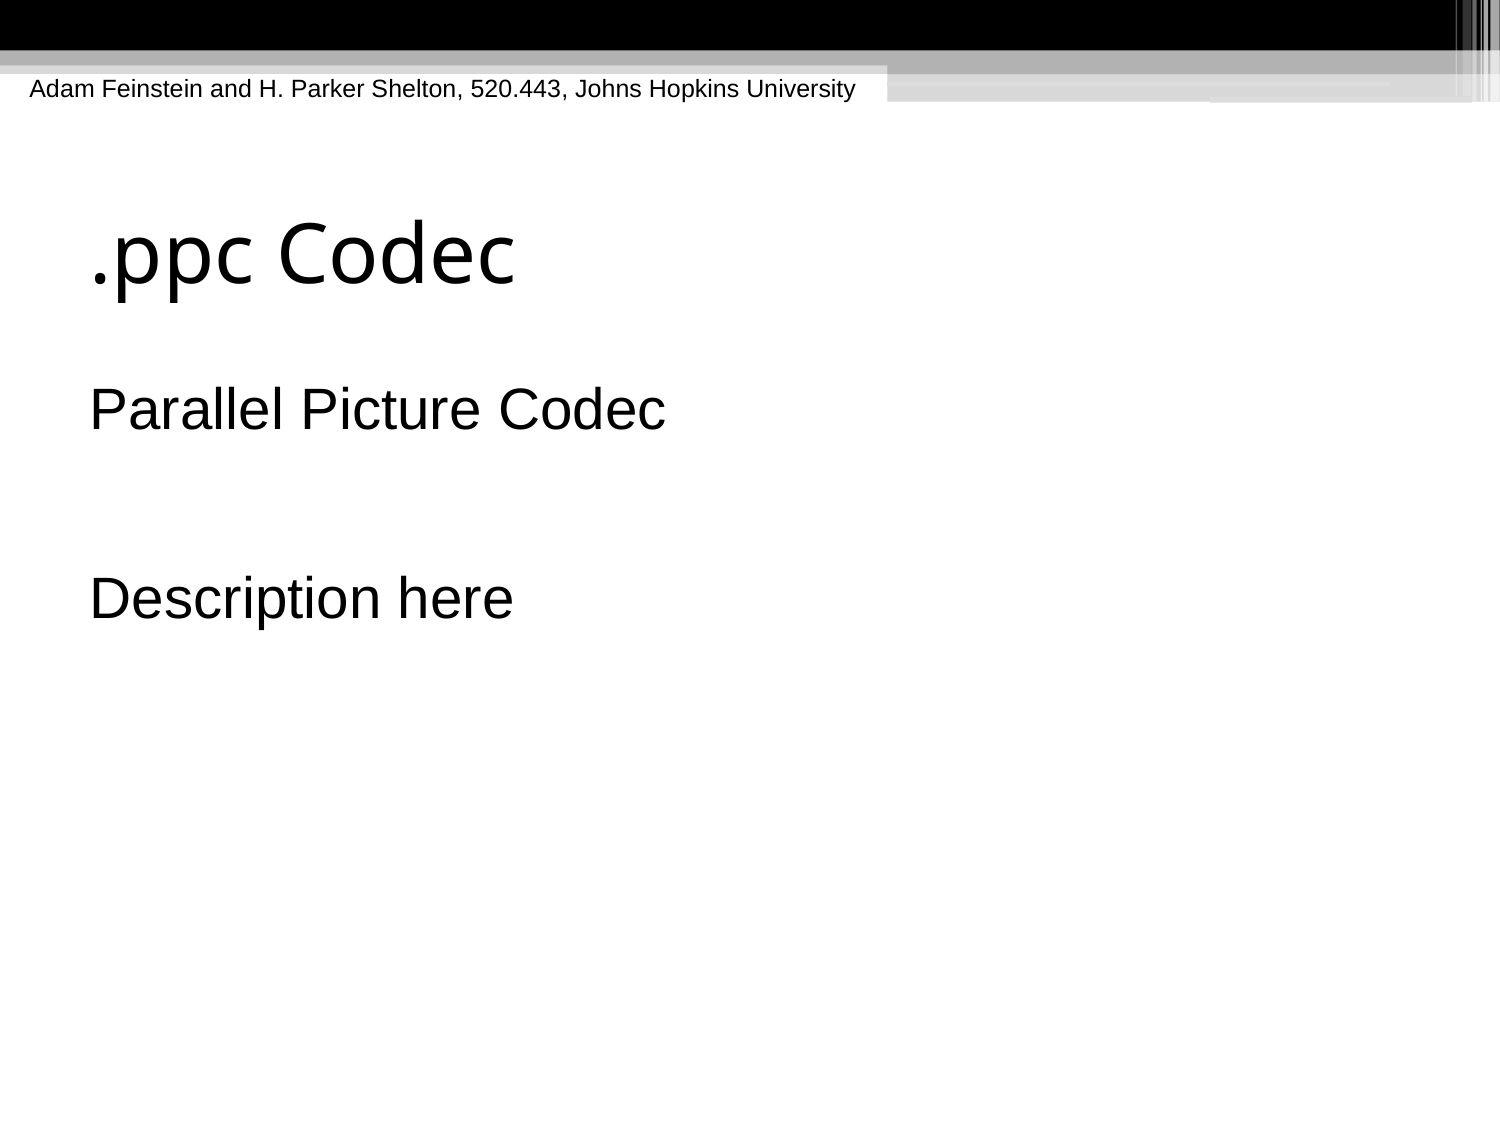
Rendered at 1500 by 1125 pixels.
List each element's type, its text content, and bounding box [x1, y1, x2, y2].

title .ppc Codec [75, 187, 1425, 363]
list Parallel Picture Codec Description here [75, 368, 1425, 1125]
text_box Adam Feinstein and H. Parker Shelton, 520.443, Johns Hopkins University [0, 67, 888, 110]
